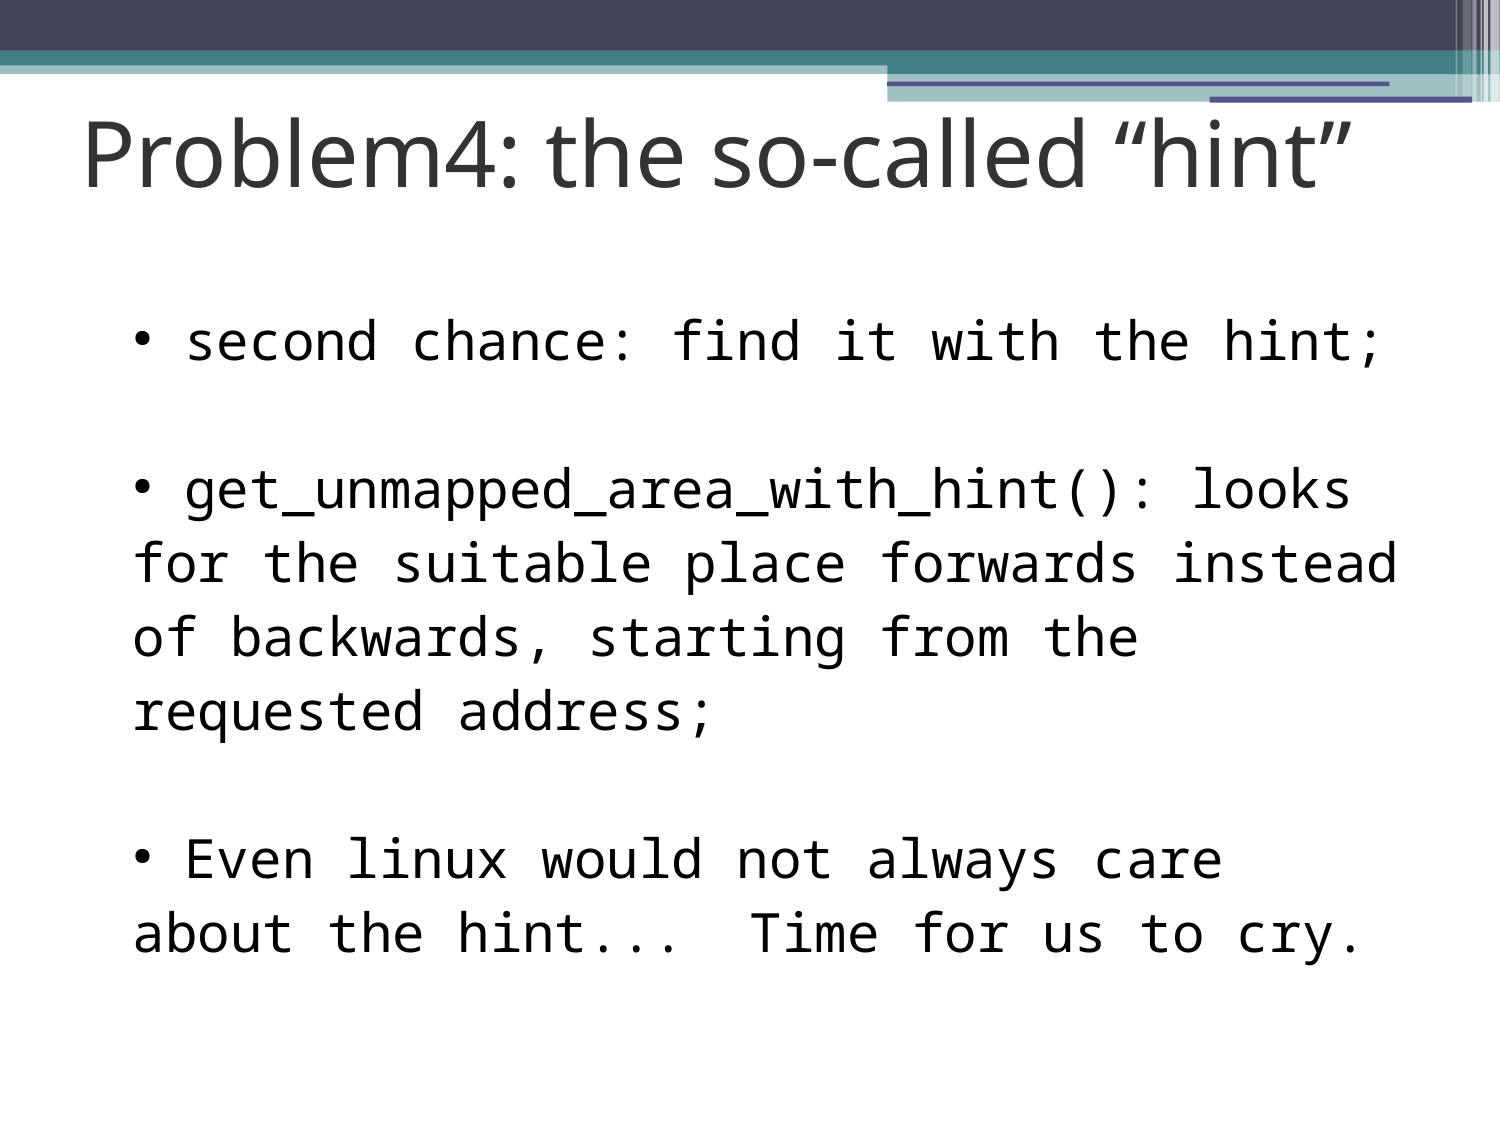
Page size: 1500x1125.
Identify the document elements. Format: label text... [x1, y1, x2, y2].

text_box second chance: find it with the hint; get_unmapped_area_with_hint(): looks for the suitable place forwards instead of backwards, starting from the requested address; Even linux would not always care about the hint... Time for us to cry. [118, 295, 1418, 878]
text_box Problem4: the so-called “hint” [65, 88, 1500, 214]
